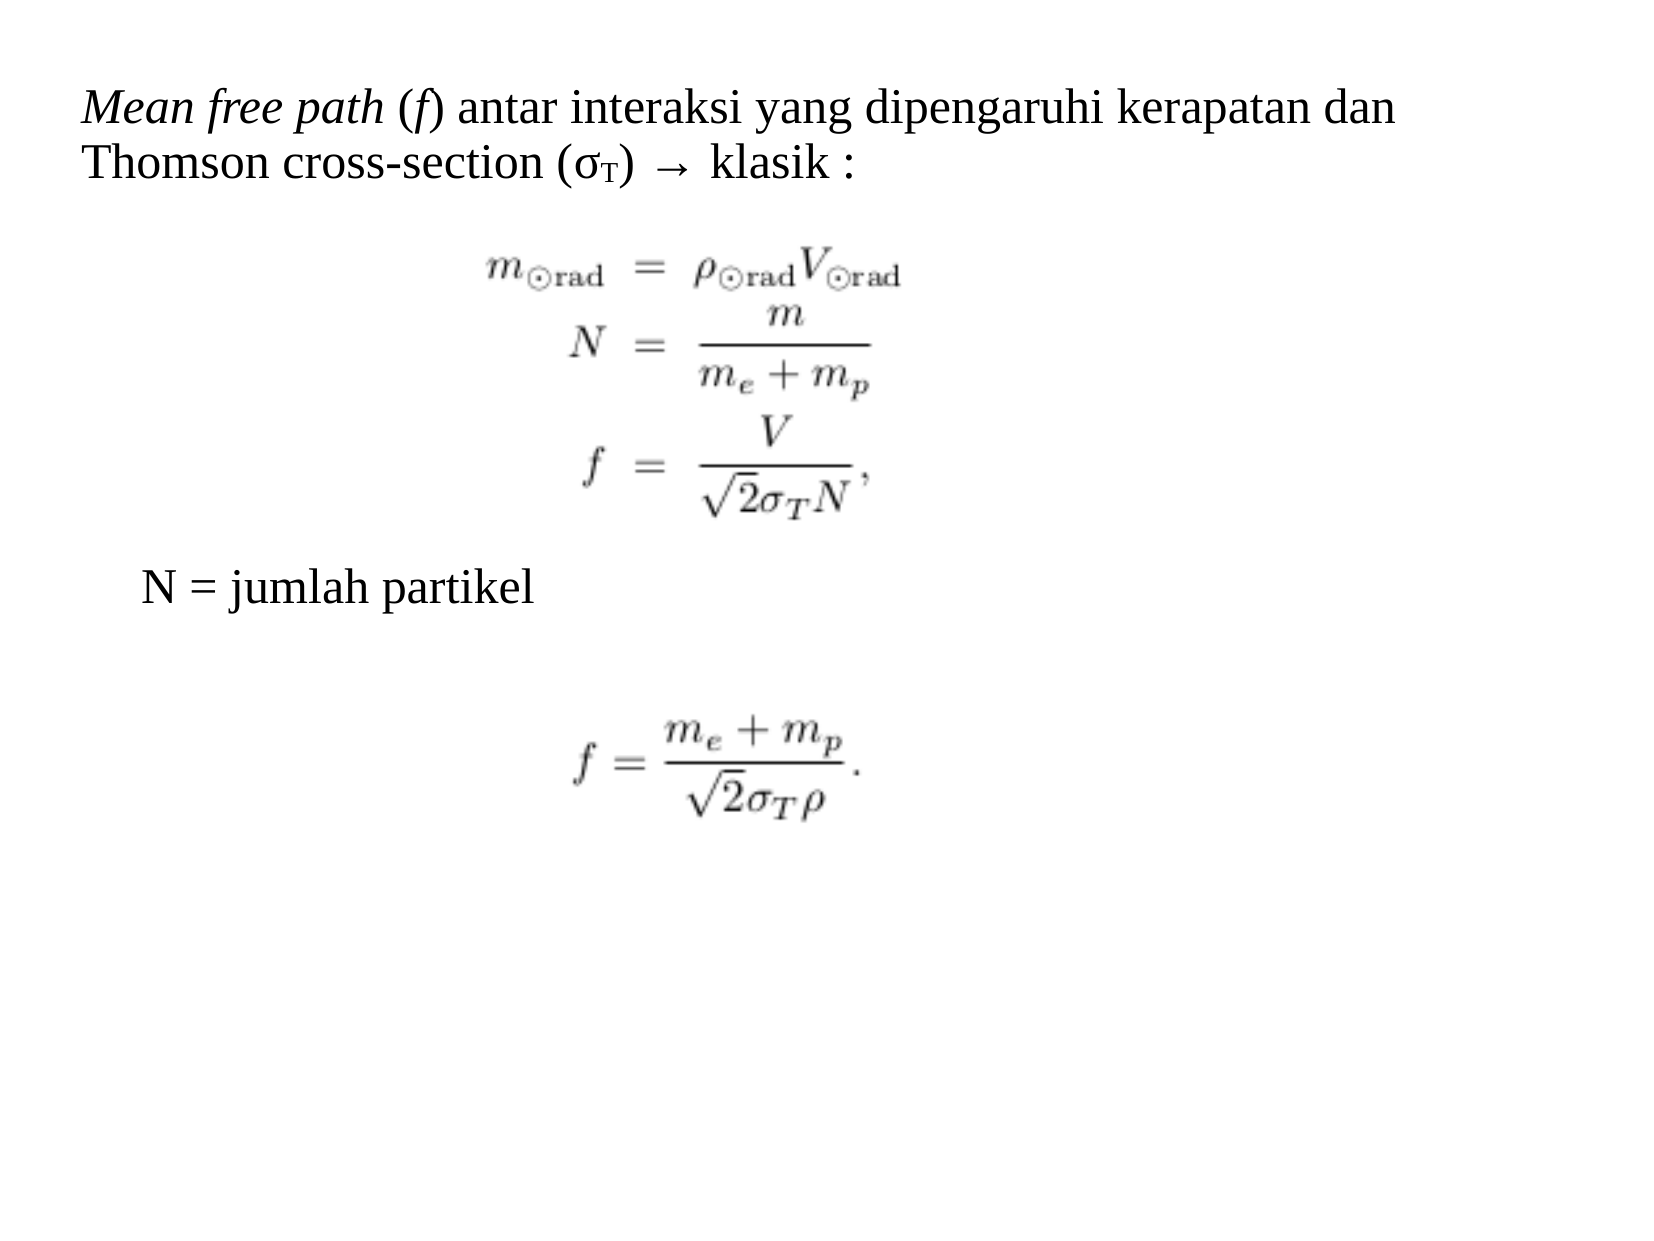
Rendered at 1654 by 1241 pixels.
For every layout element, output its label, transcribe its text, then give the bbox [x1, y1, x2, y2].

picture [525, 674, 906, 870]
picture [442, 216, 946, 552]
text_box N = jumlah partikel [126, 551, 652, 622]
text_box Mean free path (f) antar interaksi yang dipengaruhi kerapatan dan Thomson cross-section (σT) → klasik : [66, 71, 1471, 214]
